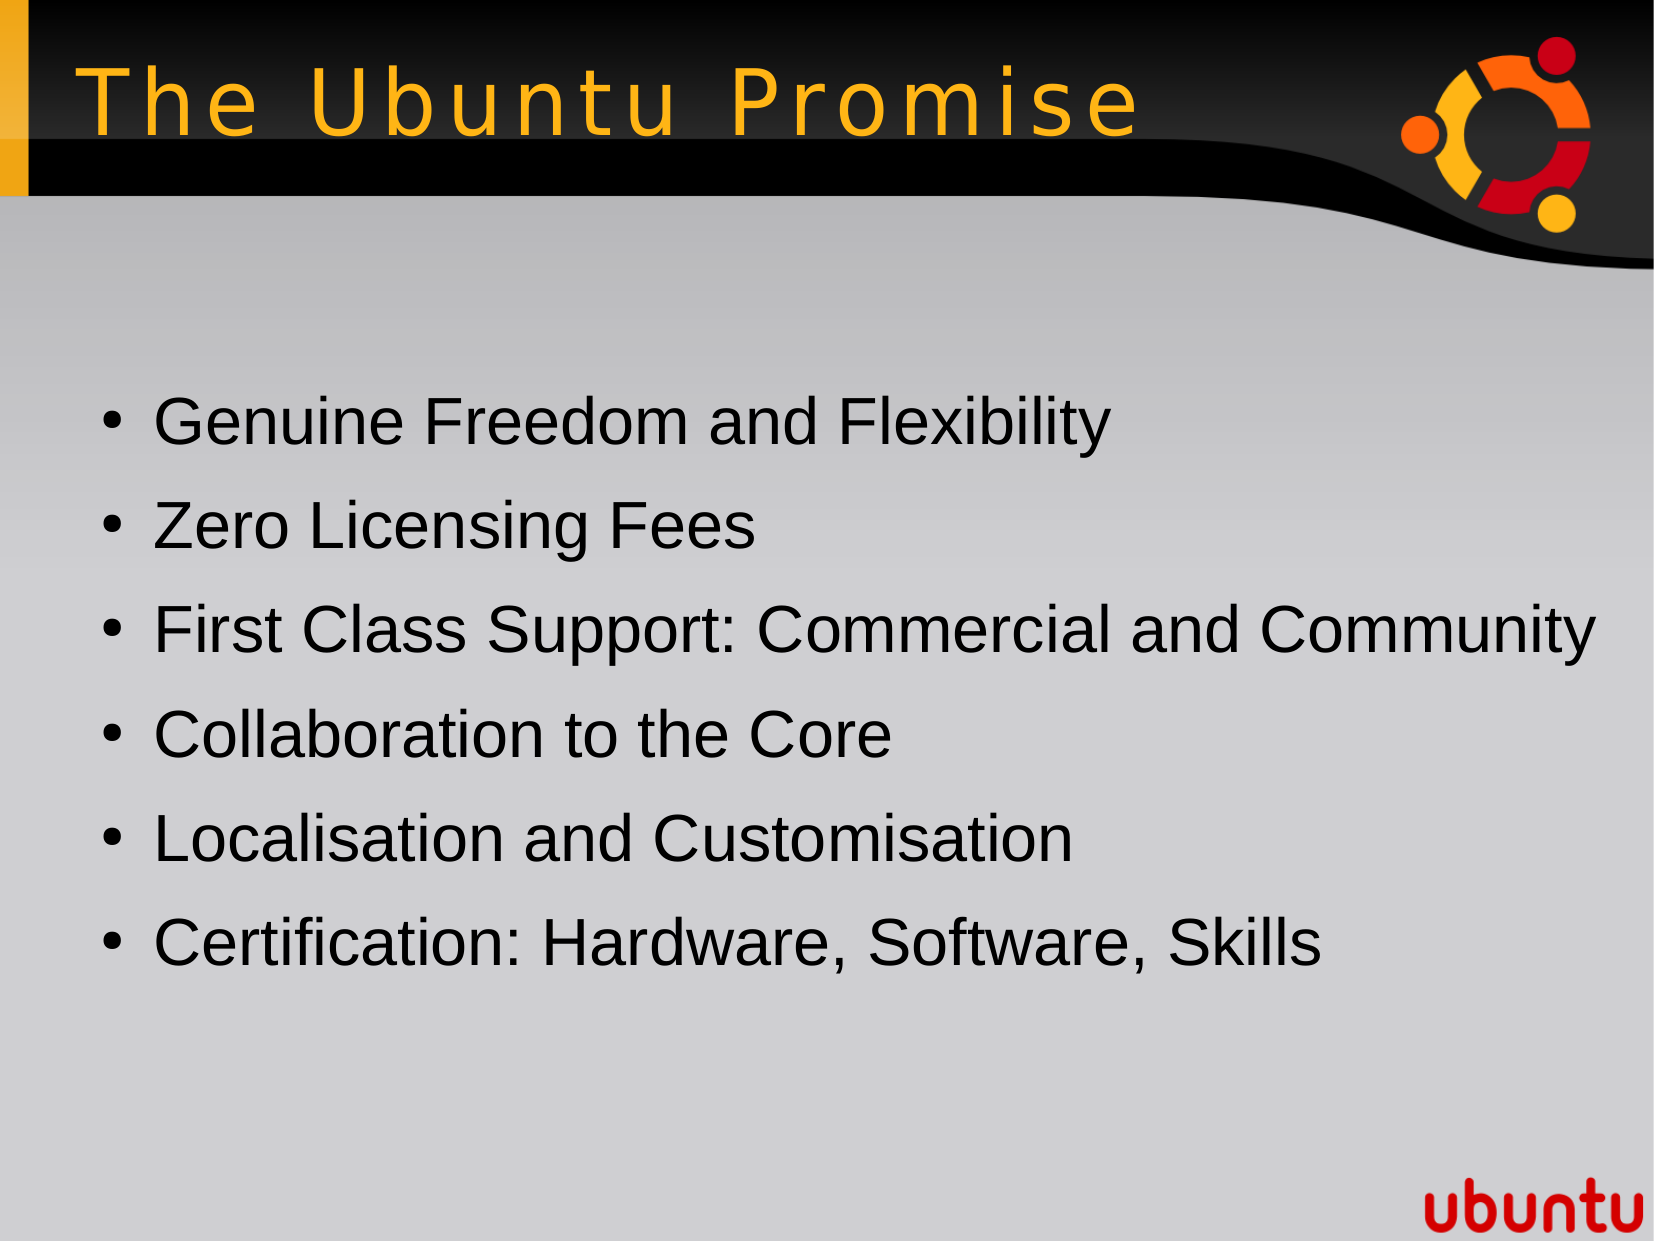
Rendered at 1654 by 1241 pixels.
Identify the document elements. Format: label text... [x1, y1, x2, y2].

list Genuine Freedom and Flexibility Zero Licensing Fees First Class Support: Commercial and Community Collaboration to the Core Localisation and Customisation Certification: Hardware, Software, Skills [82, 383, 1625, 1085]
picture [0, 0, 1654, 1241]
title The Ubuntu Promise [76, 0, 1359, 207]
